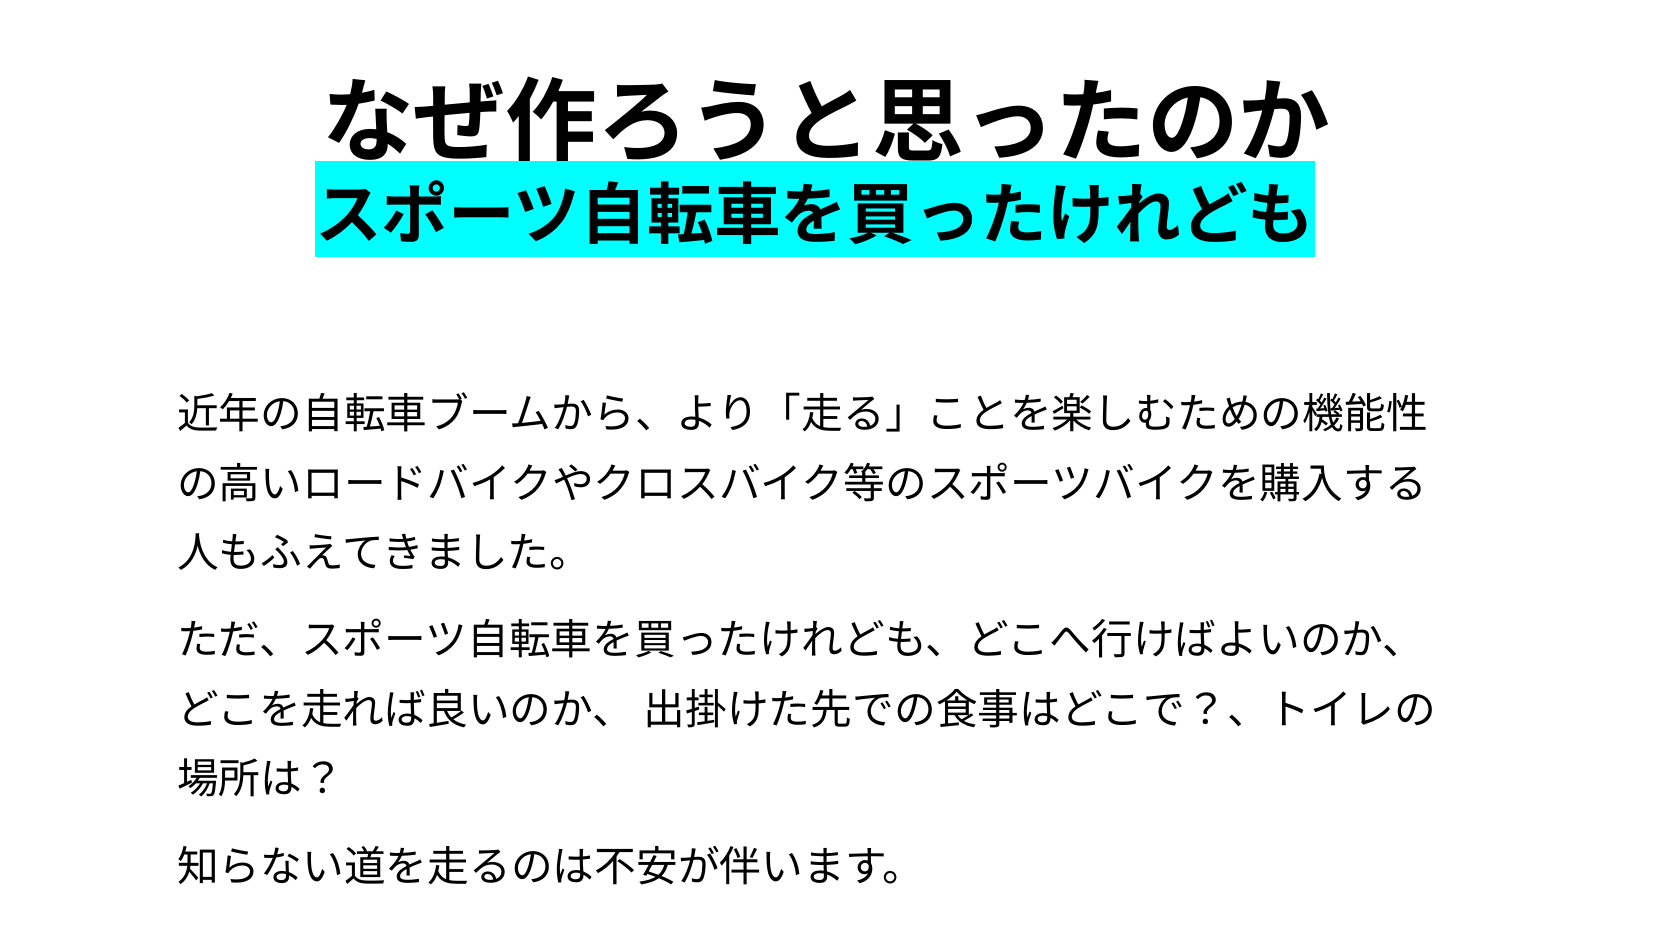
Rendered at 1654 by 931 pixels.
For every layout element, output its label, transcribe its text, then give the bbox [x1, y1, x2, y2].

text_box スポーツ自転車を買ったけれども 近年の自転車ブームから、より「走る」ことを楽しむための機能性の高いロードバイクやクロスバイク等のスポーツバイクを購入する人もふえてきました。 ただ、スポーツ自転車を買ったけれども、どこへ行けばよいのか、どこを走れば良いのか、 出掛けた先での食事はどこで？、トイレの場所は？ 知らない道を走るのは不安が伴います。 [177, 242, 1453, 798]
title なぜ作ろうと思ったのか [82, 37, 1571, 193]
